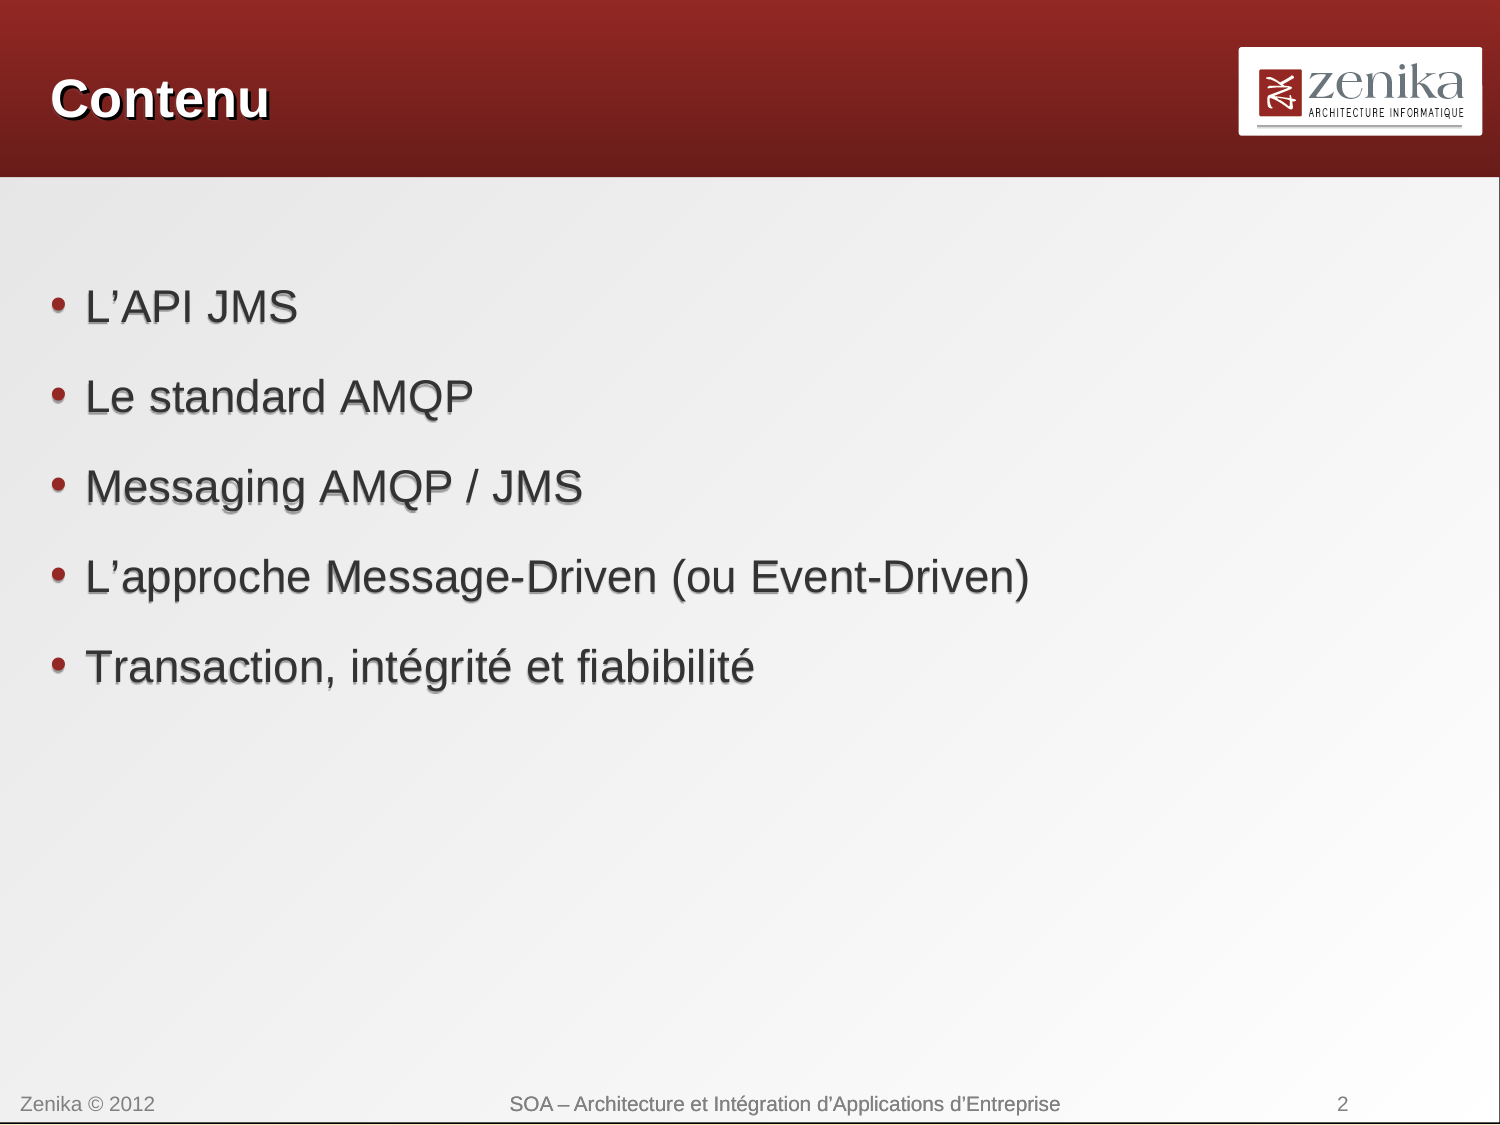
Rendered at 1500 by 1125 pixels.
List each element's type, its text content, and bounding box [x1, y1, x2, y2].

title Contenu [50, 15, 1206, 180]
text_box SOA – Architecture et Intégration d’Applications d’Entreprise [443, 1084, 1128, 1106]
list L’API JMS Le standard AMQP Messaging AMQP / JMS L’approche Message-Driven (ou Event-Driven) Transaction, intégrité et fiabibilité [50, 249, 1435, 1079]
